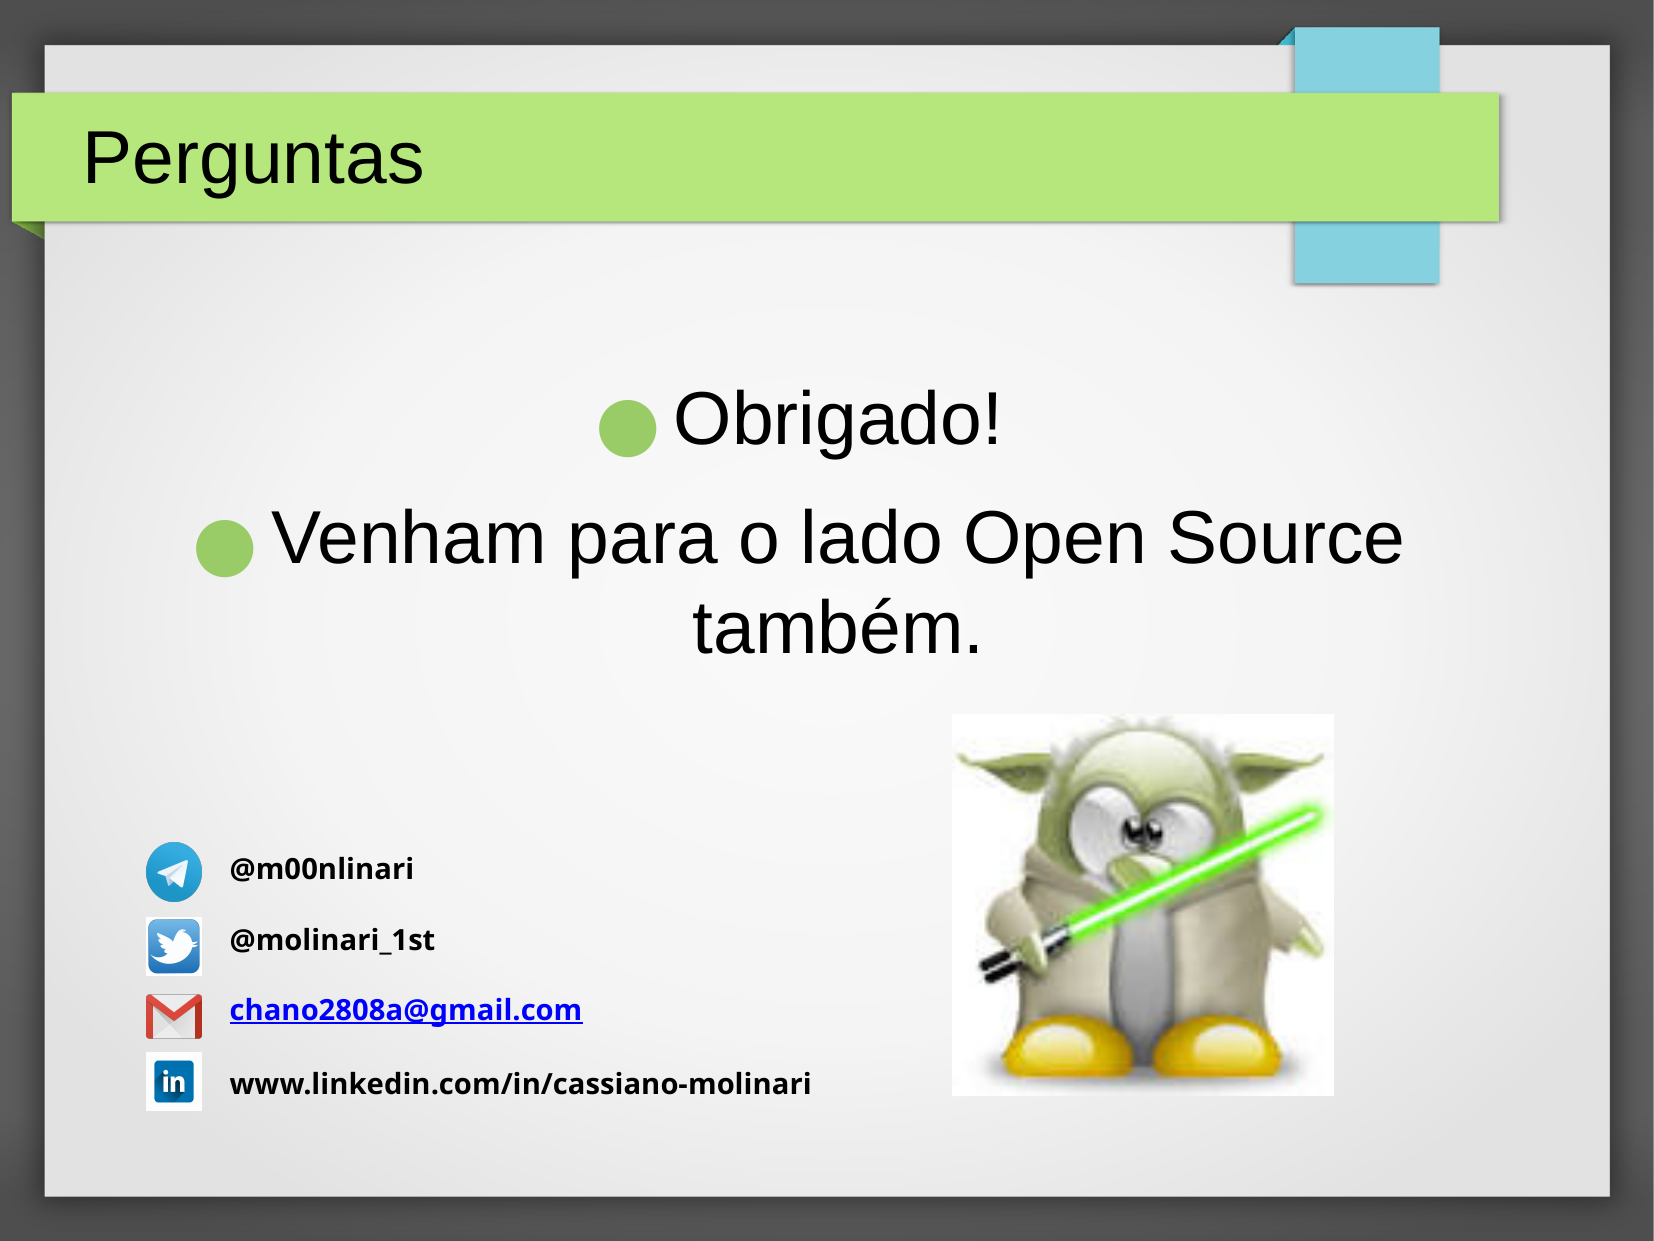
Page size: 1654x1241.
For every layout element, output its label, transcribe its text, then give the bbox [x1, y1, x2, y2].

text_box Perguntas [82, 94, 1264, 213]
text_box Obrigado! Venham para o lado Open Source também. [153, 369, 1453, 715]
text_box @m00nlinari @molinari_1st chano2808a@gmail.com www.linkedin.com/in/cassiano-molinari [214, 819, 871, 1133]
picture [0, 0, 1654, 1241]
